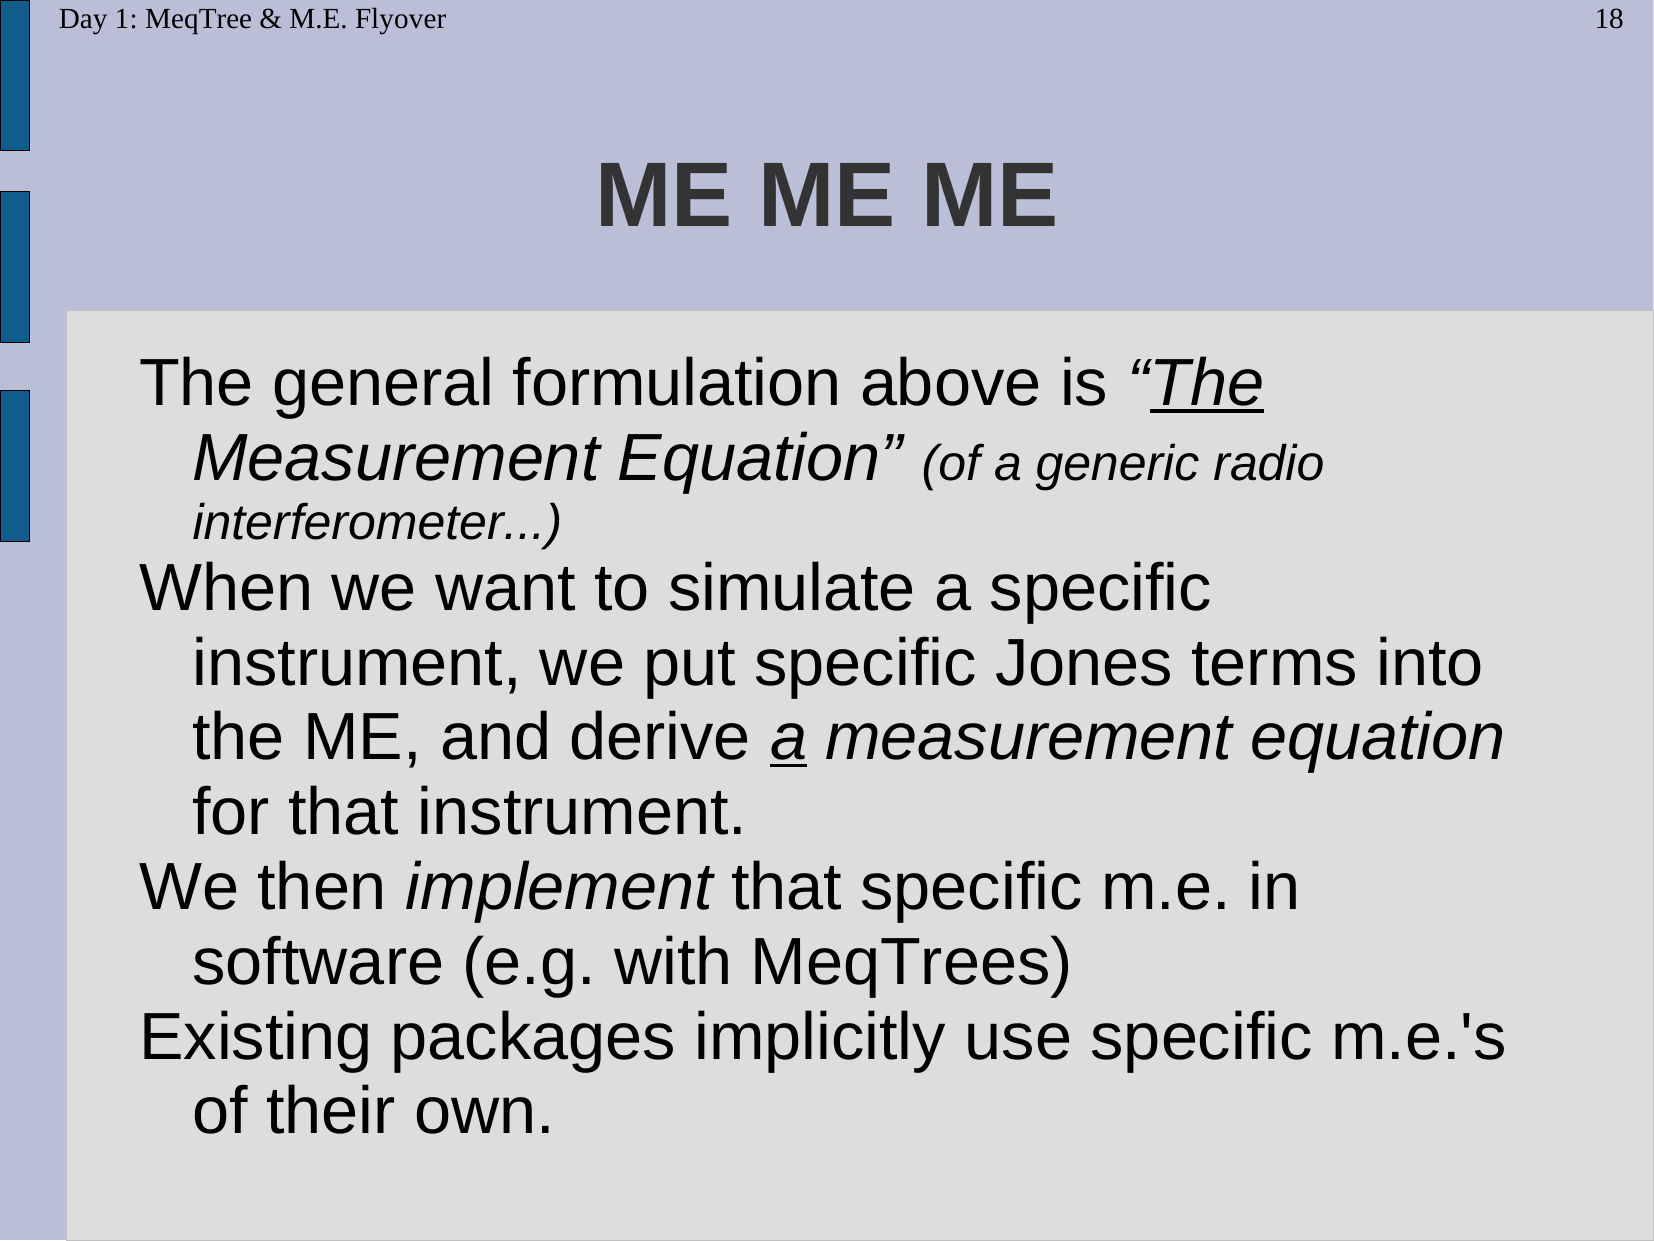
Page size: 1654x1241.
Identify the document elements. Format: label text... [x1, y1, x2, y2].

title ME ME ME [121, 91, 1534, 299]
list The general formulation above is “The Measurement Equation” (of a generic radio interferometer...) When we want to simulate a specific instrument, we put specific Jones terms into the ME, and derive a measurement equation for that instrument. We then implement that specific m.e. in software (e.g. with MeqTrees) Existing packages implicitly use specific m.e.'s of their own. [121, 344, 1534, 1181]
